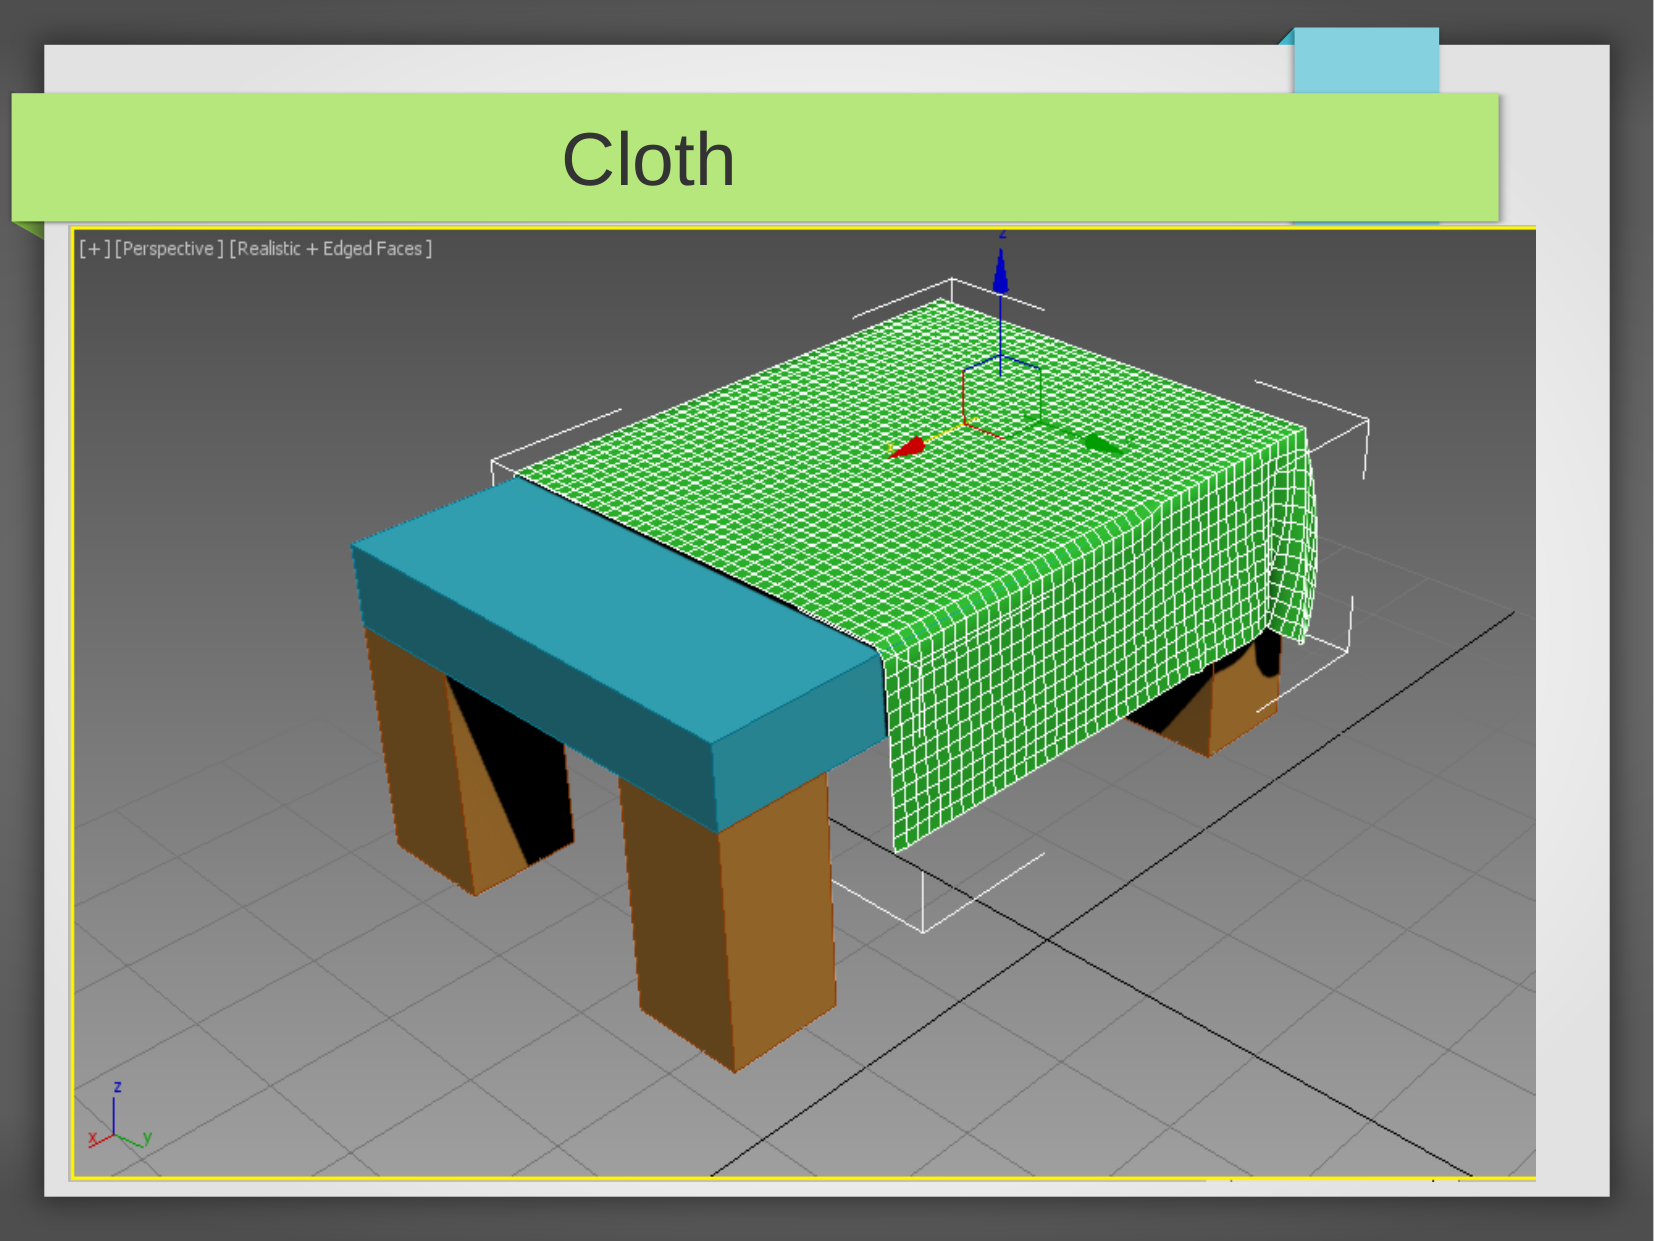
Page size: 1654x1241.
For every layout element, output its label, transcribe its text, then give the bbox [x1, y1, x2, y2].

title Cloth [70, 106, 1229, 213]
picture [0, 0, 1654, 1241]
